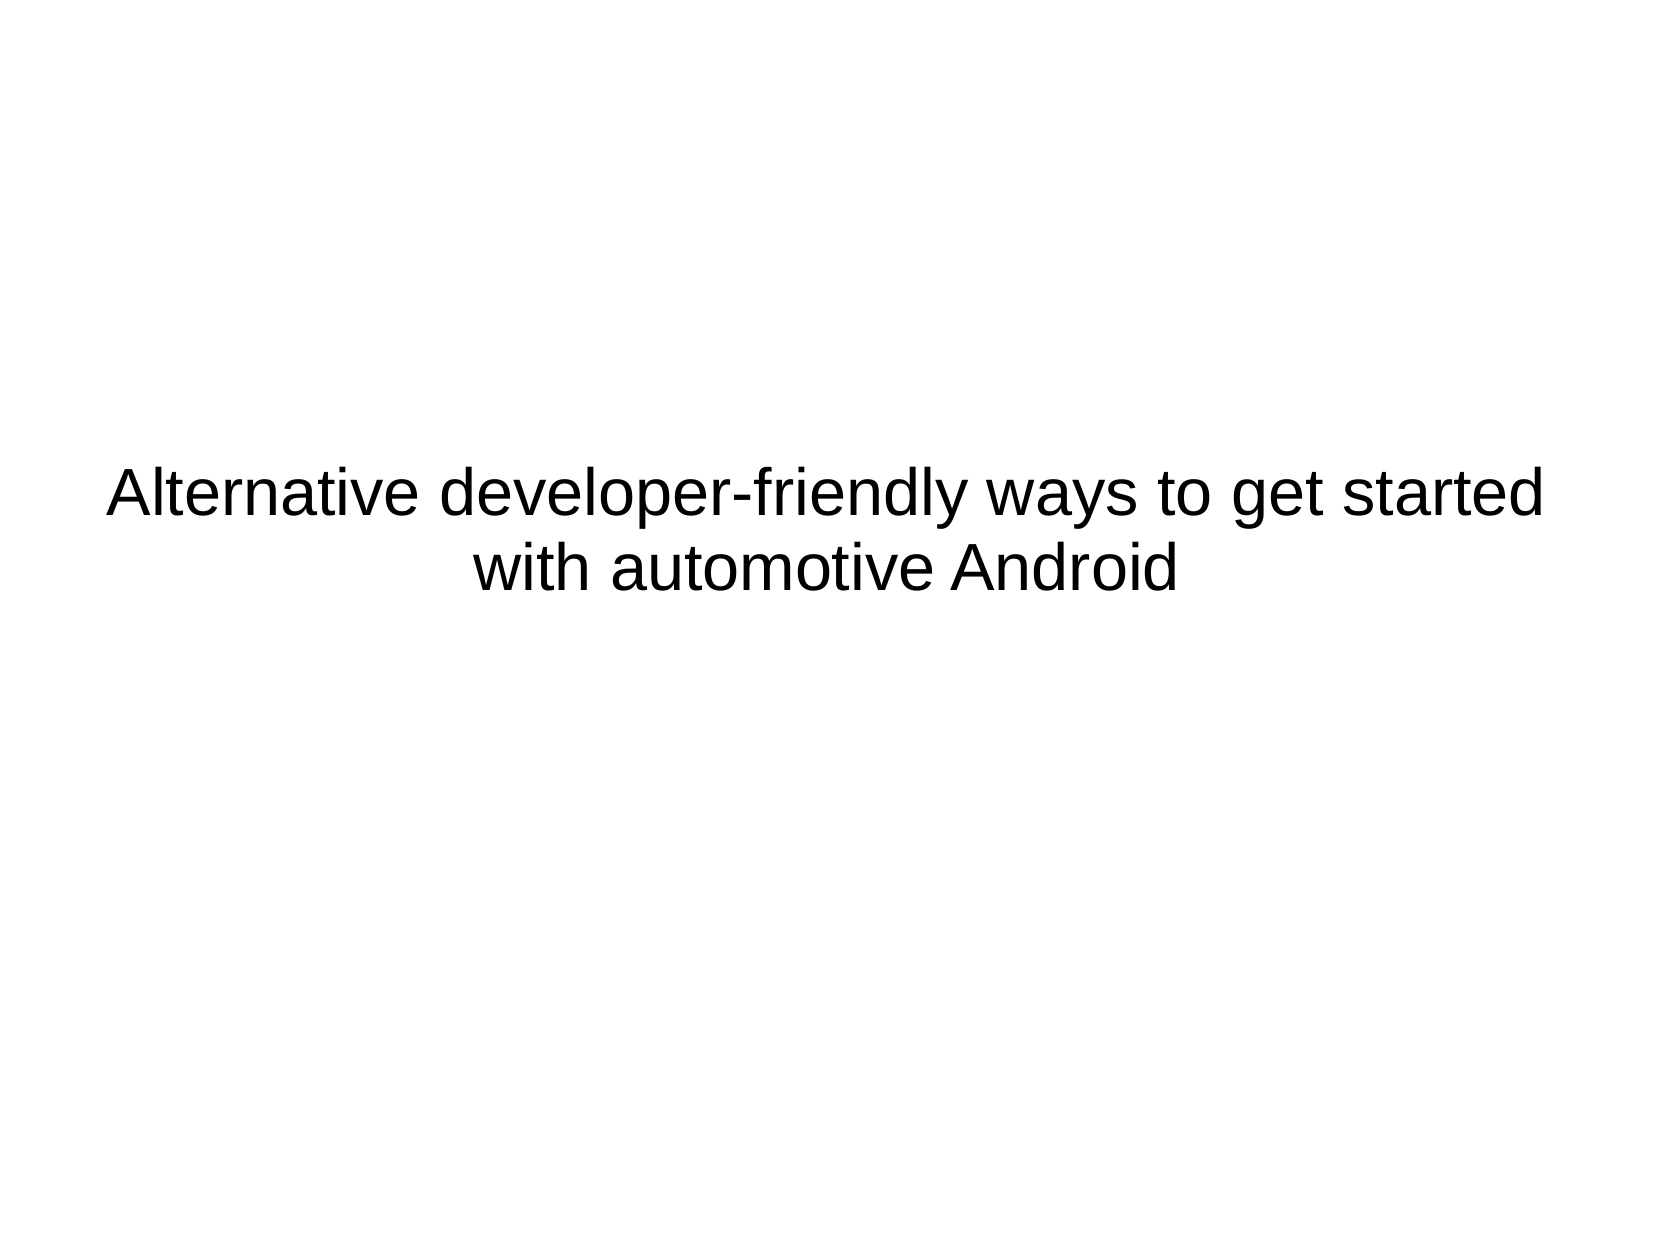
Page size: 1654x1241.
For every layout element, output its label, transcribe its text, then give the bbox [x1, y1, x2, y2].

subtitle Alternative developer-friendly ways to get started with automotive Android [82, 49, 1571, 1010]
